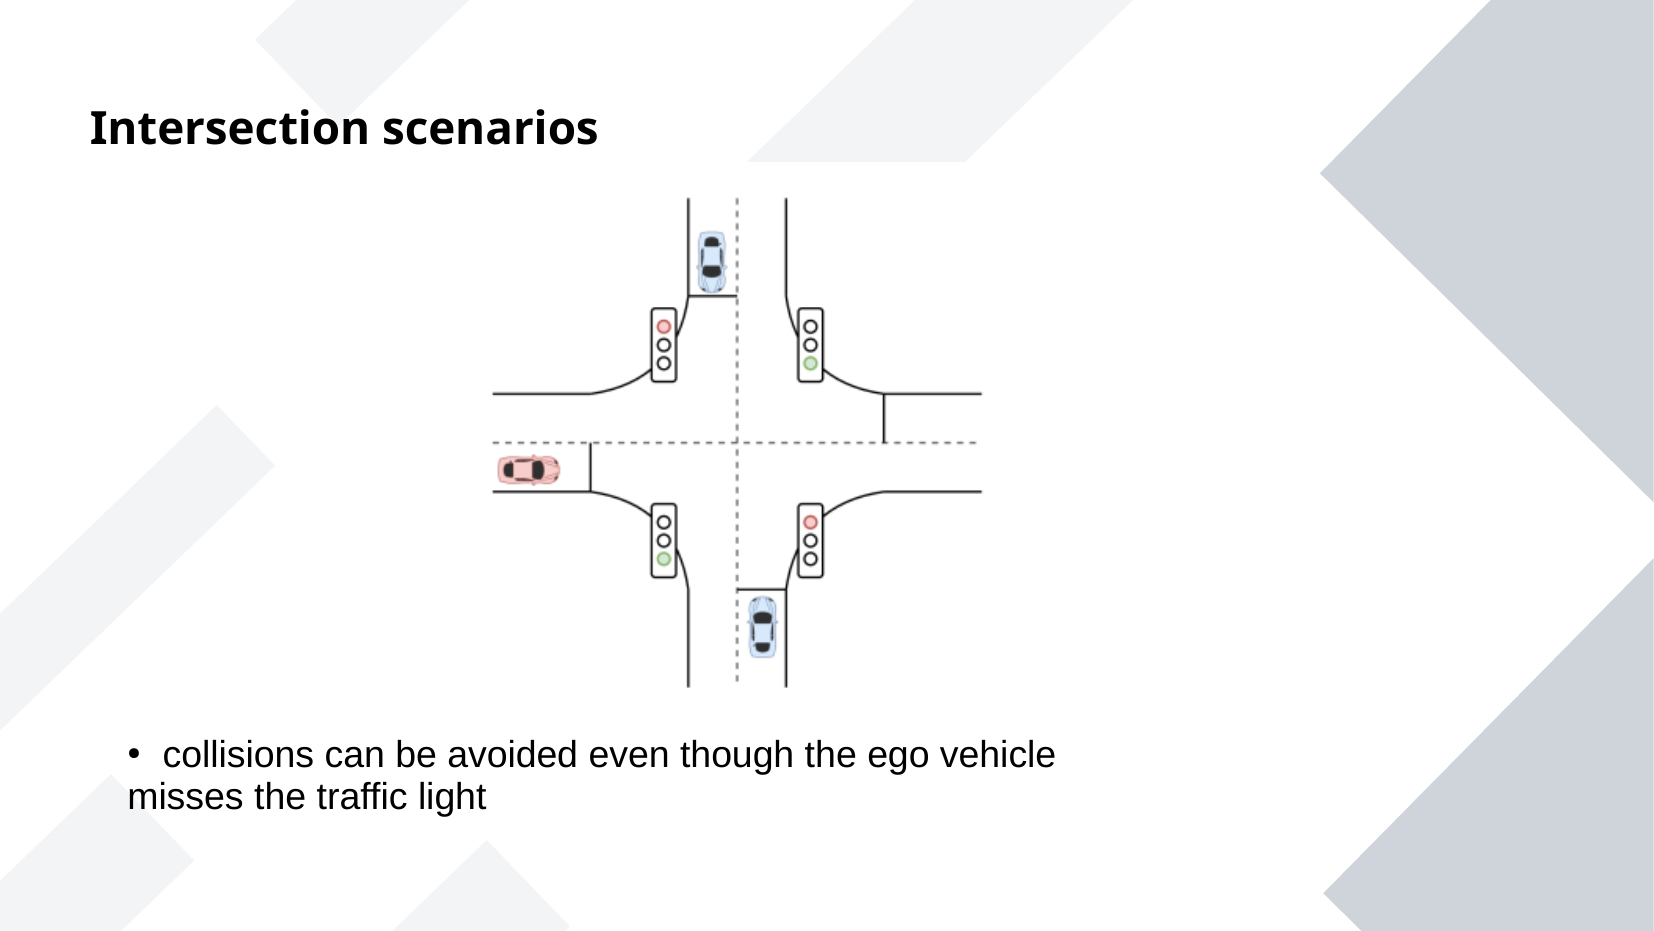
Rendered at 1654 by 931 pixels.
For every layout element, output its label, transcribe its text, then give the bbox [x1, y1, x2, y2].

text_box Intersection scenarios [75, 87, 1418, 263]
text_box collisions can be avoided even though the ego vehicle misses the traffic light [112, 684, 1364, 867]
picture [465, 162, 1013, 684]
